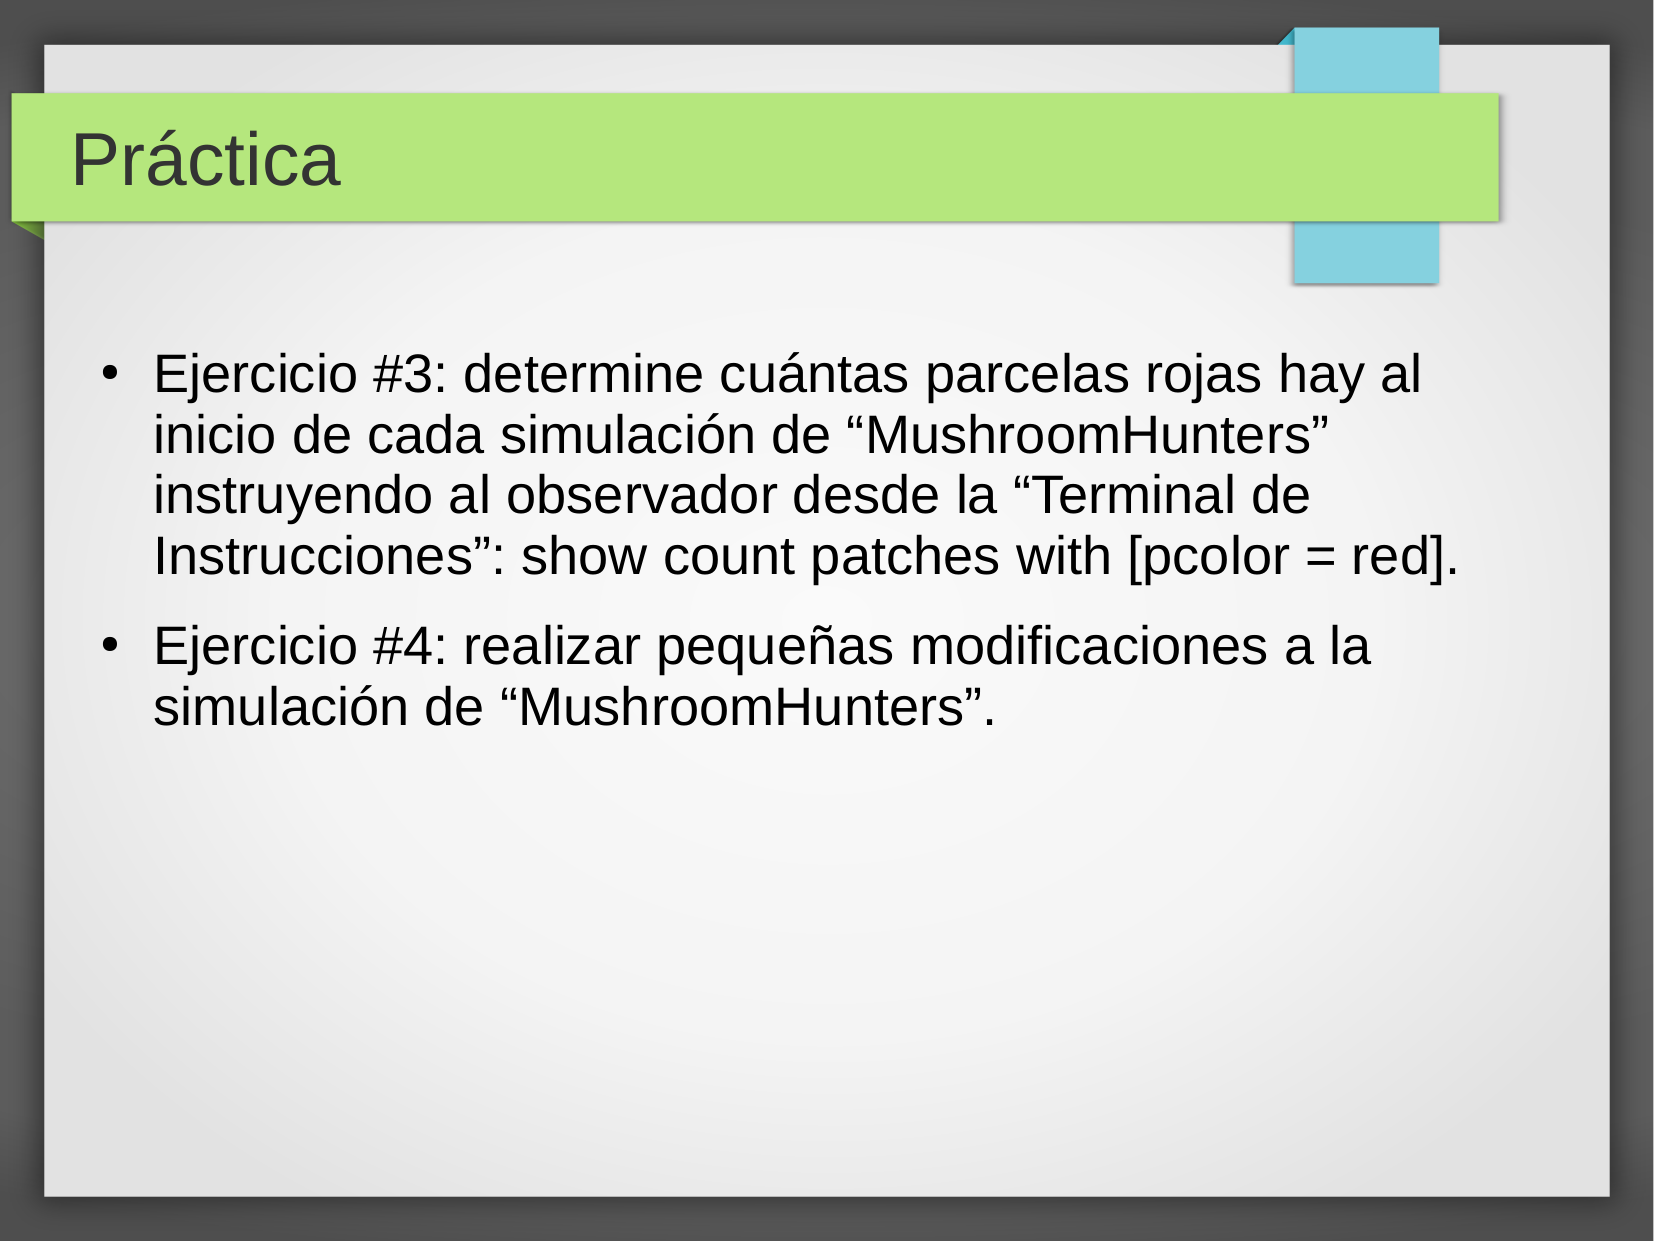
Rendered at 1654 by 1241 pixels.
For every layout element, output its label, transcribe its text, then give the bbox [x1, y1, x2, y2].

picture [0, 0, 1654, 1241]
title Práctica [70, 106, 1229, 213]
list Ejercicio #3: determine cuántas parcelas rojas hay al inicio de cada simulación de “MushroomHunters” instruyendo al observador desde la “Terminal de Instrucciones”: show count patches with [pcolor = red]. Ejercicio #4: realizar pequeñas modificaciones a la simulación de “MushroomHunters”. [82, 343, 1538, 1063]
